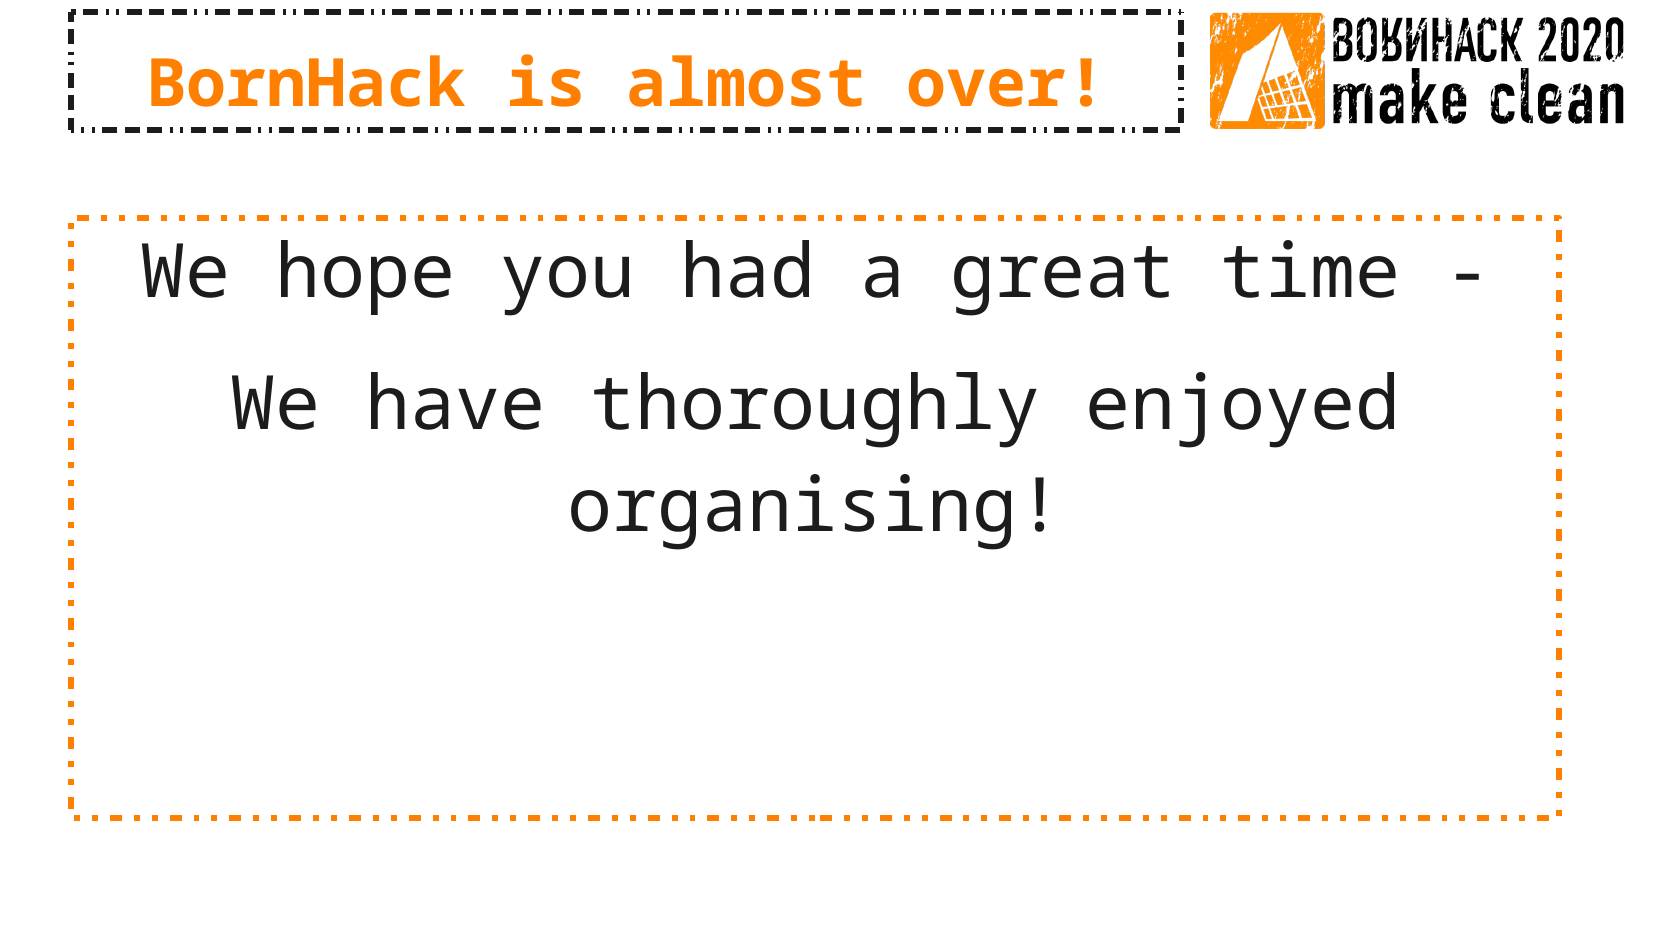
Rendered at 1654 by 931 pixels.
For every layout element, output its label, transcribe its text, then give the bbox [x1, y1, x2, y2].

picture [1210, 11, 1654, 130]
title BornHack is almost over! [70, 11, 1182, 130]
subtitle We hope you had a great time - We have thoroughly enjoyed organising! [70, 217, 1560, 758]
